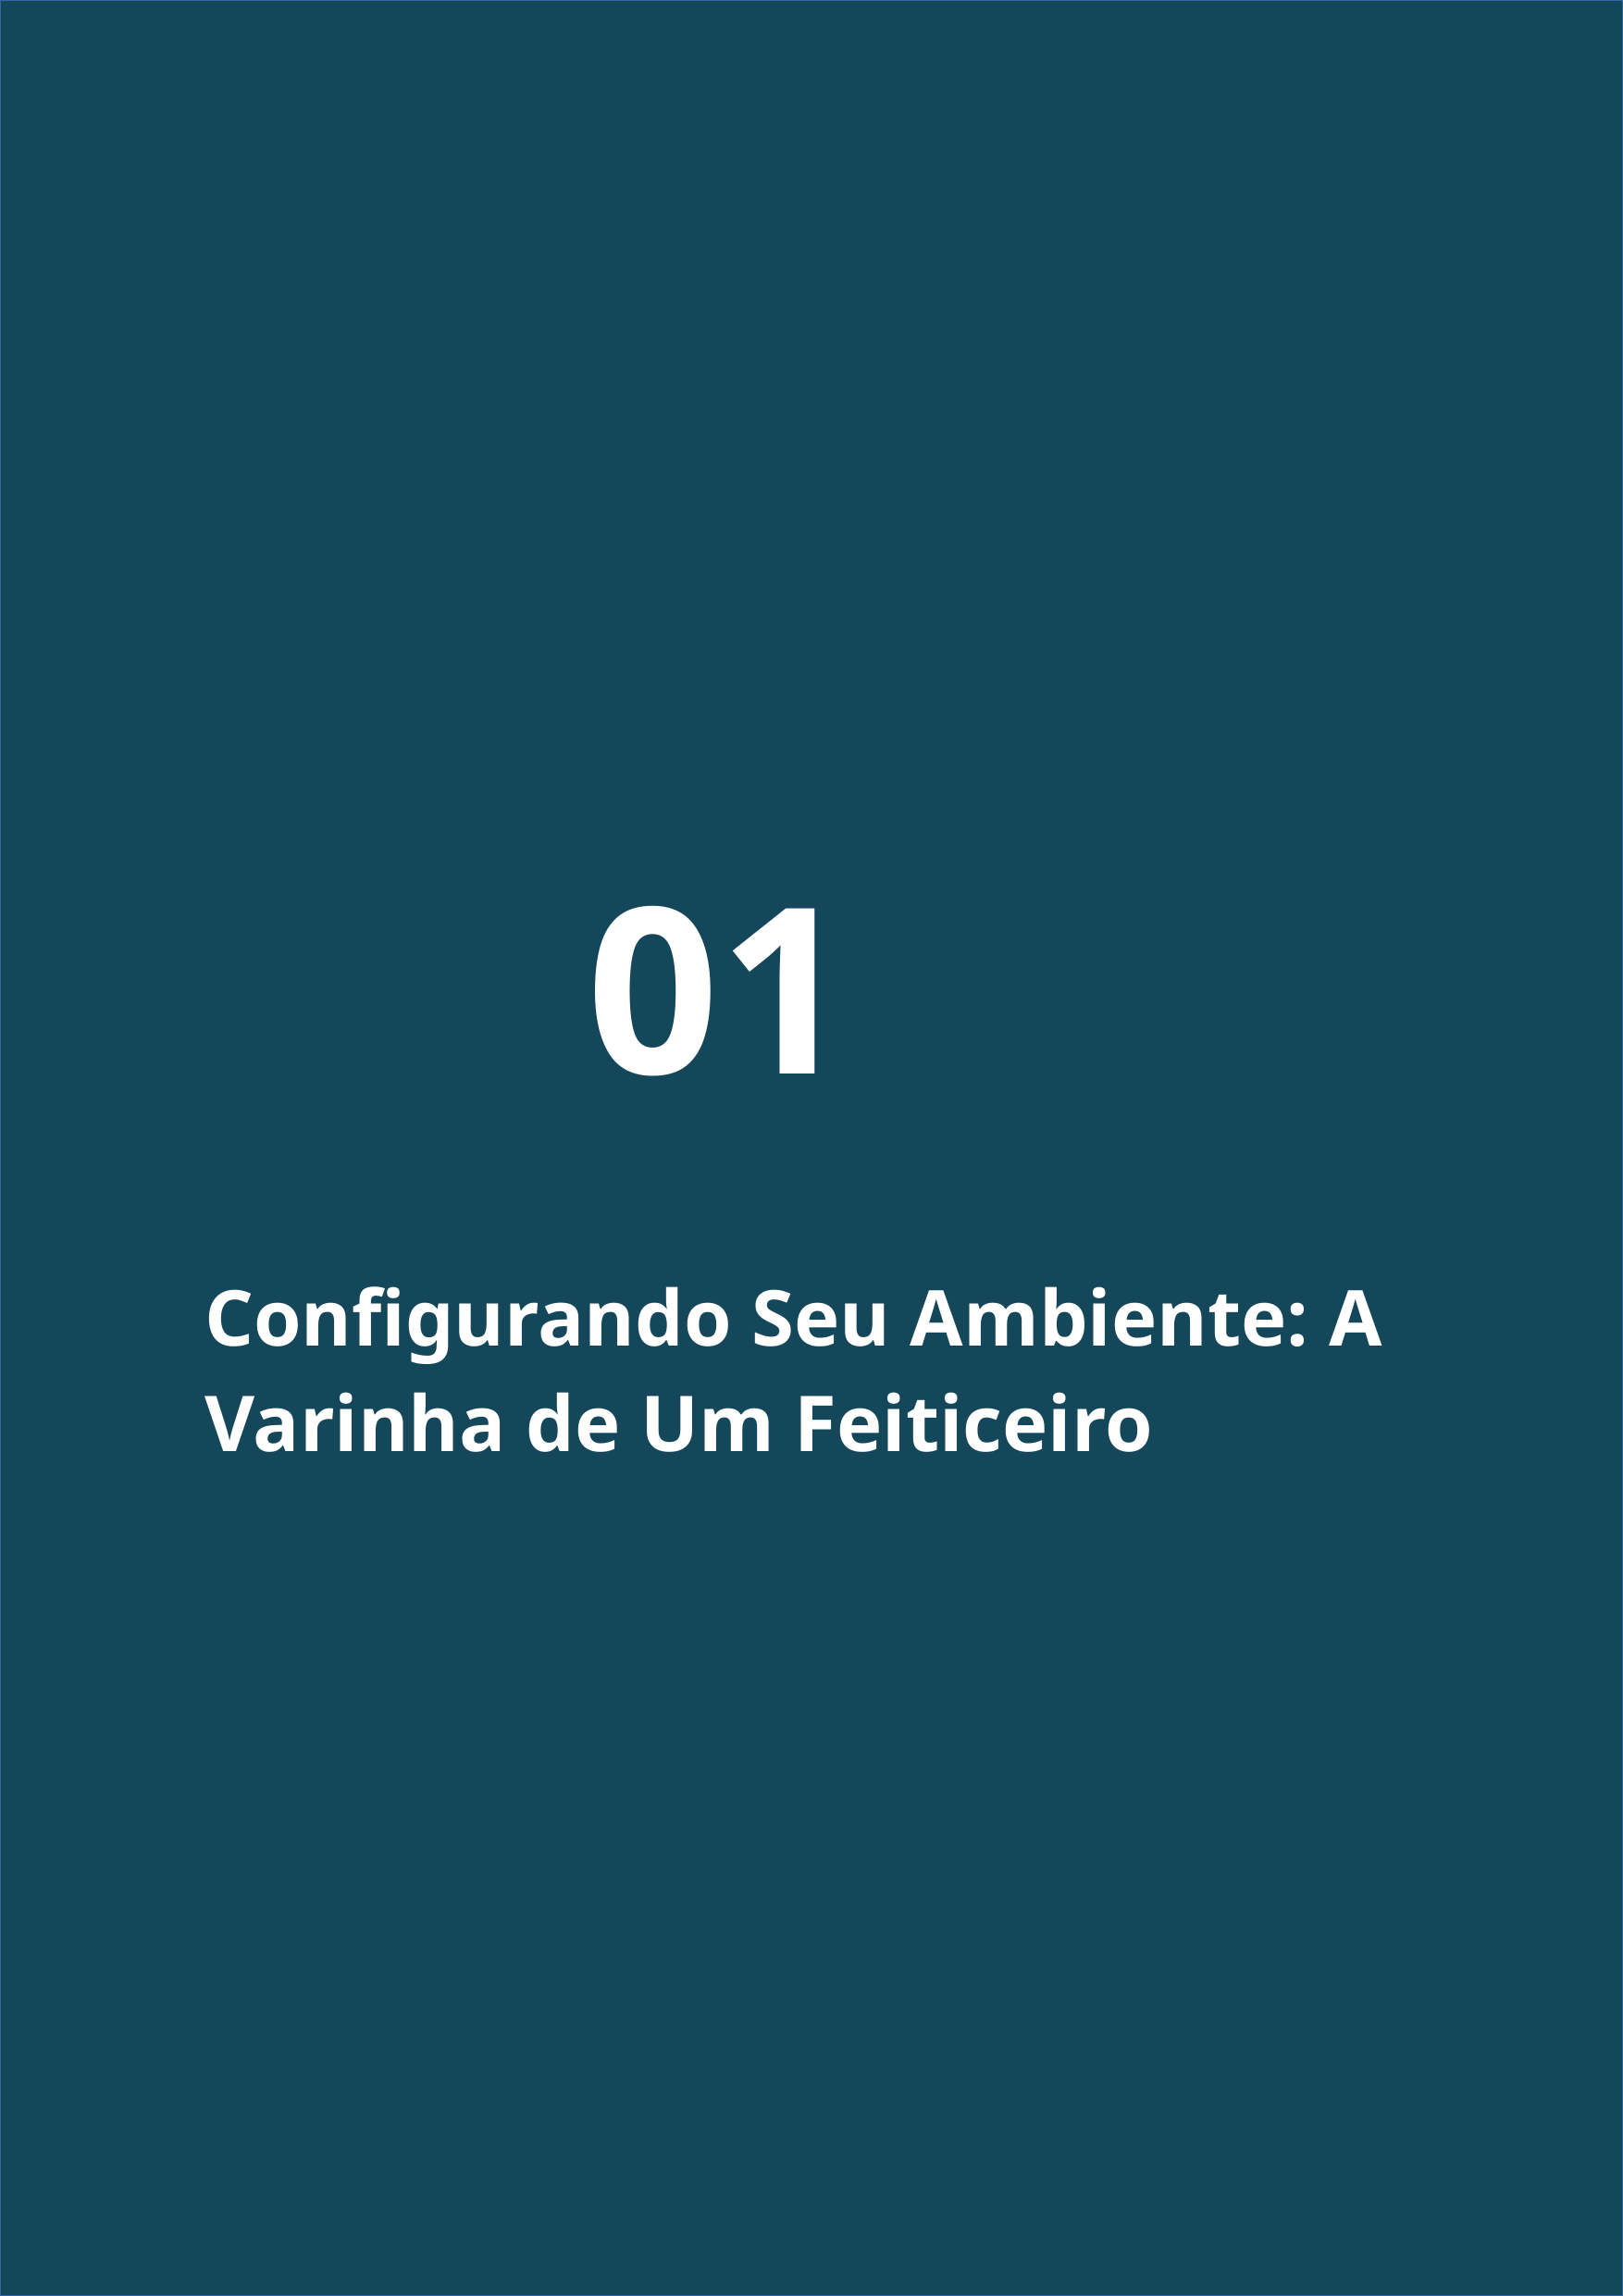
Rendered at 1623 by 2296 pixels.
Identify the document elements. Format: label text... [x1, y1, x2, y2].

text_box Configurando Seu Ambiente: A Varinha de Um Feiticeiro [191, 1257, 1421, 1531]
text_box [0, 0, 1623, 2296]
text_box 01 [574, 819, 1066, 1191]
